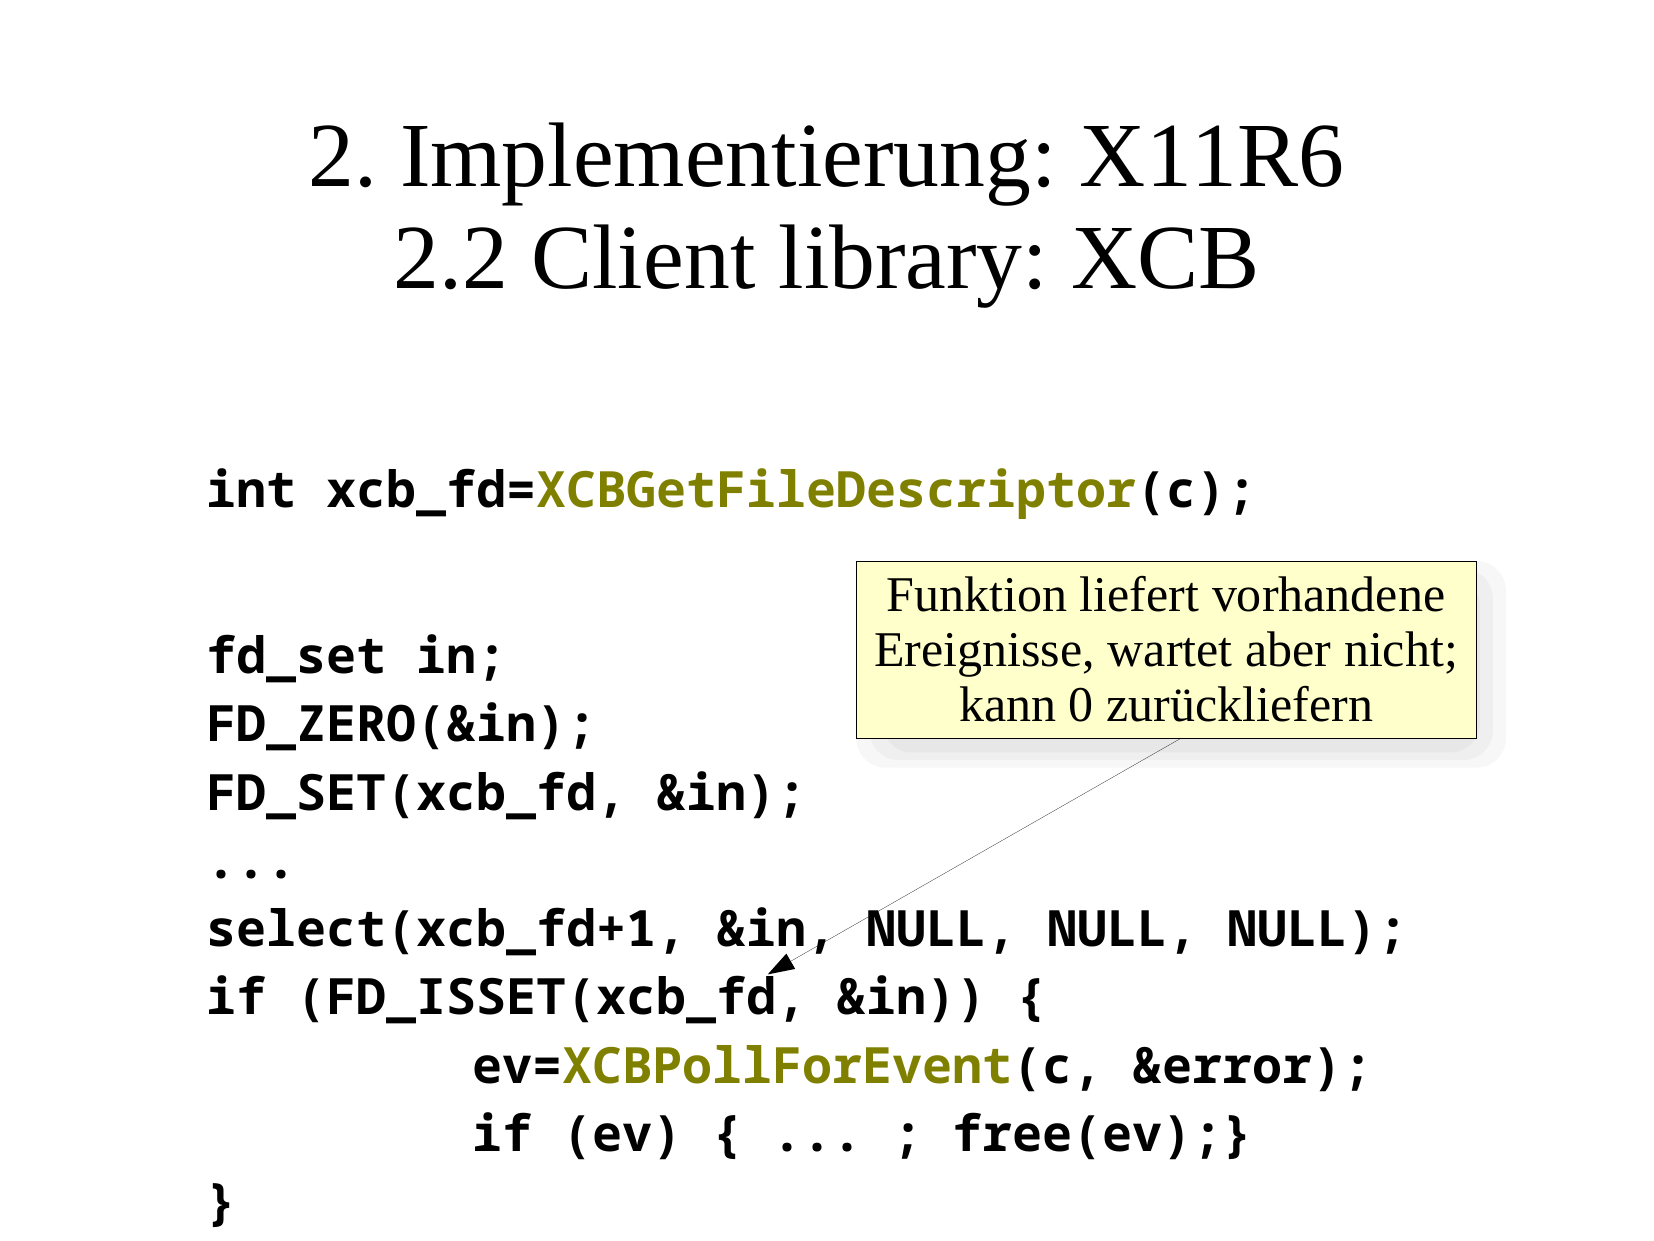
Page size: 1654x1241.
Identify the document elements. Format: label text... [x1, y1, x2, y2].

text_box Funktion liefert vorhandene Ereignisse, wartet aber nicht; kann 0 zurückliefern [856, 561, 1477, 739]
text_box int xcb_fd=XCBGetFileDescriptor(c); [206, 454, 1418, 562]
text_box [856, 561, 1506, 768]
text_box fd_set in; FD_ZERO(&in); FD_SET(xcb_fd, &in); ... select(xcb_fd+1, &in, NULL, NULL, NULL); if (FD_ISSET(xcb_fd, &in)) { ev=XCBPollForEvent(c, &error); if (ev) { ... ; free(ev);} } [206, 620, 1418, 1177]
title 2. Implementierung: X11R6 2.2 Client library: XCB [121, 102, 1534, 311]
